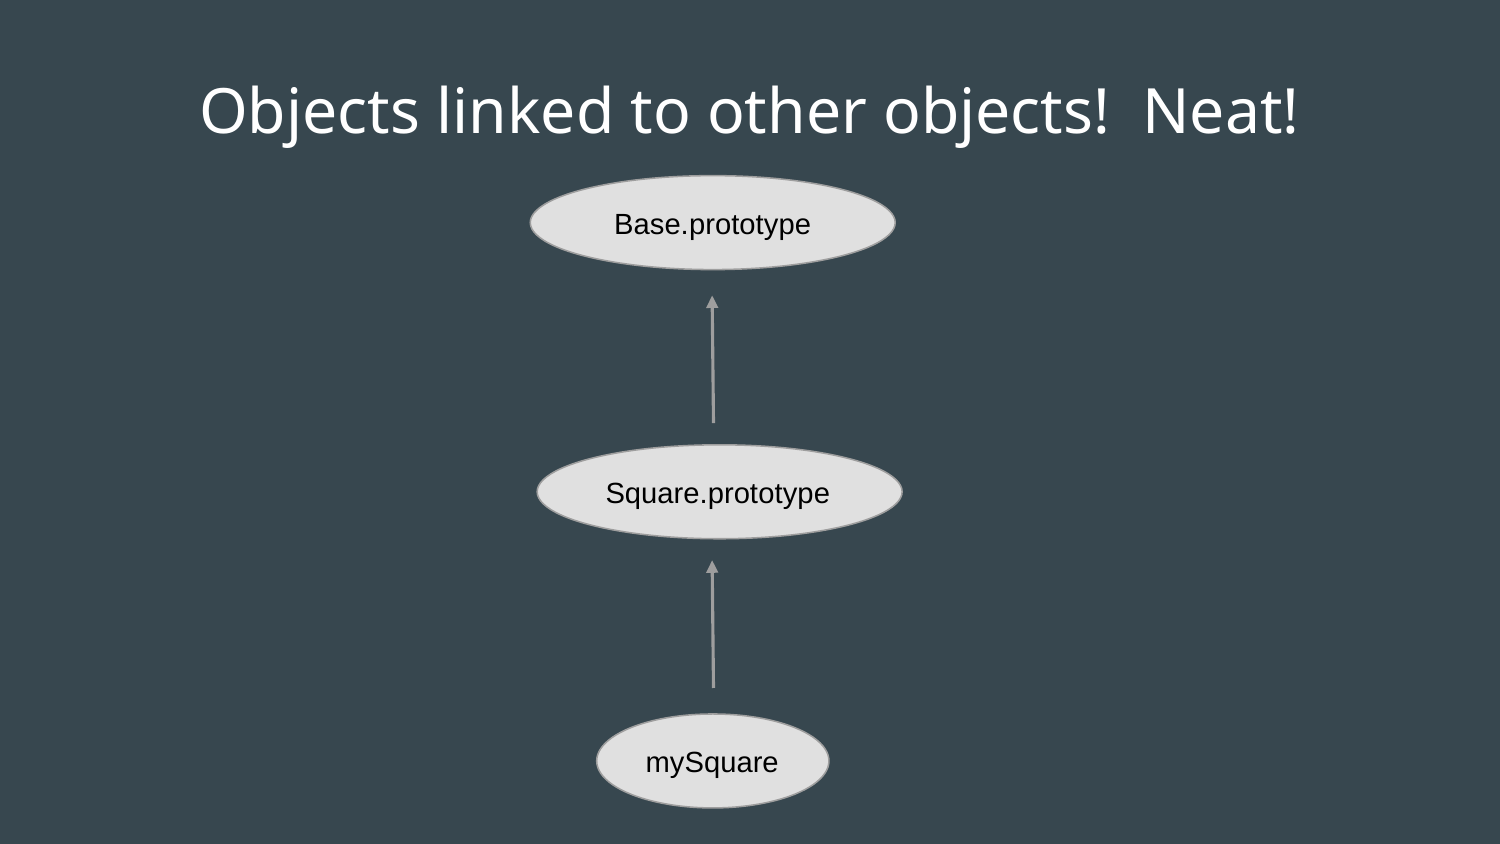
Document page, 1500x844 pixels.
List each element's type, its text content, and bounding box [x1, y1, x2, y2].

title Objects linked to other objects! Neat! [51, 55, 1449, 150]
text_box mySquare [596, 713, 829, 808]
text_box Base.prototype [530, 175, 896, 270]
text_box Square.prototype [537, 444, 903, 539]
